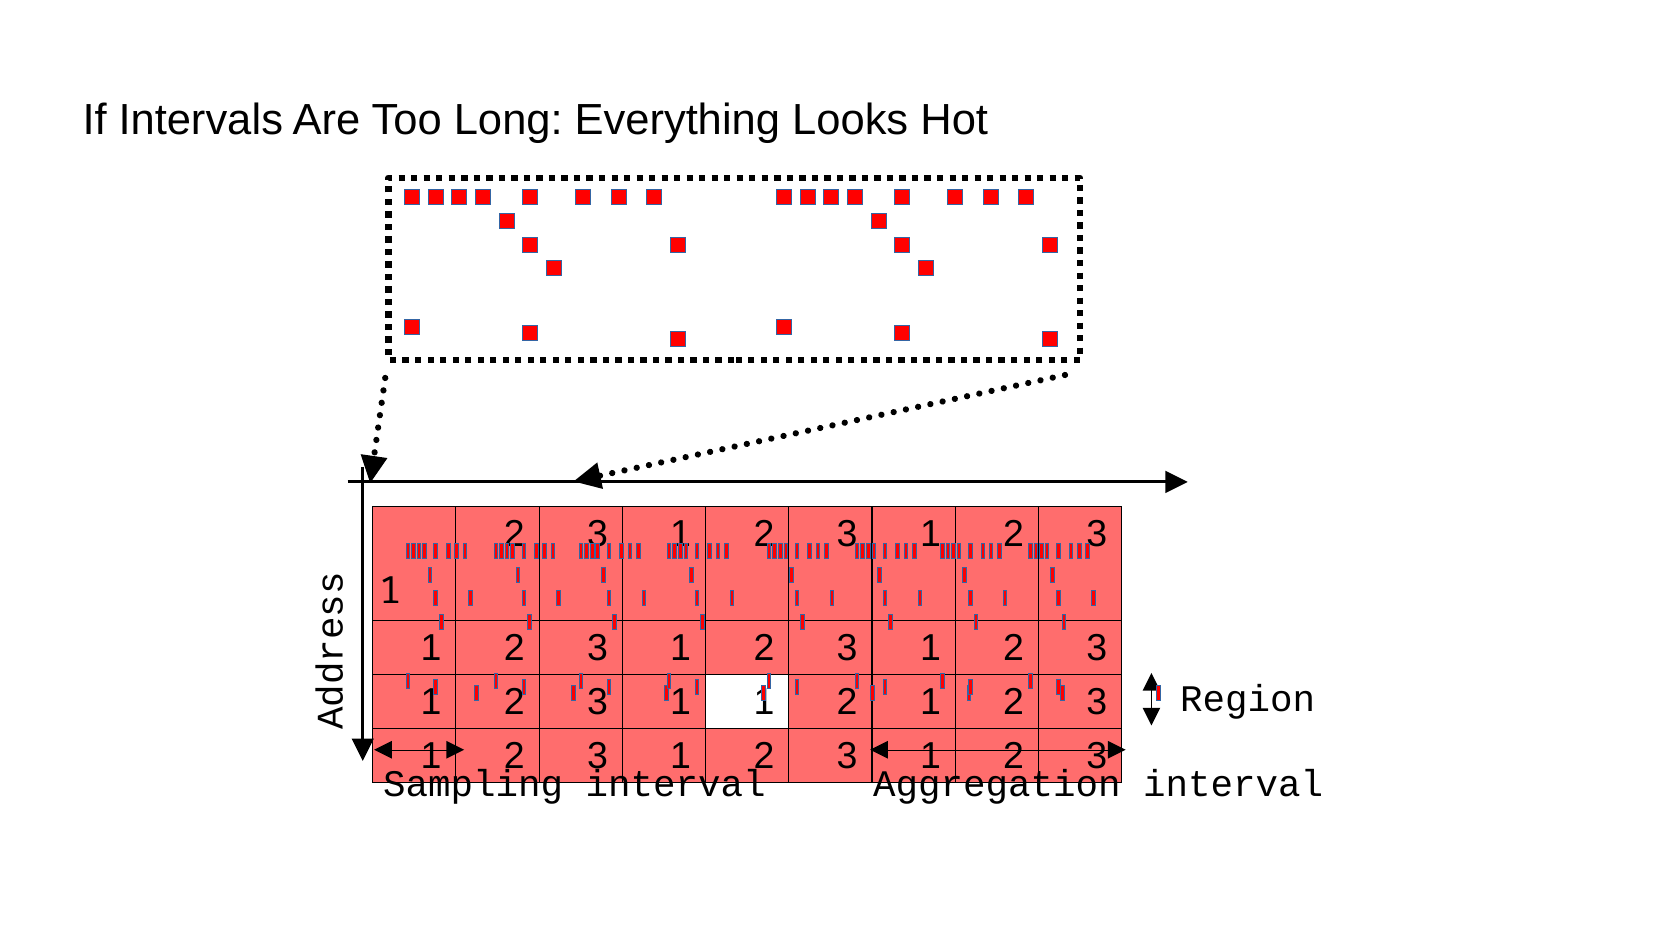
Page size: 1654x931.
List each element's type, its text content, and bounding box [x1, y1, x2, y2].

text_box [866, 543, 871, 559]
text_box [1039, 543, 1044, 559]
text_box [584, 543, 589, 559]
text_box [918, 260, 934, 276]
table_cell 3 [540, 675, 622, 728]
text_box Aggregation interval [858, 757, 1339, 816]
text_box [860, 543, 865, 559]
text_box [411, 543, 416, 559]
text_box [542, 543, 547, 559]
text_box [689, 567, 694, 583]
text_box [767, 543, 771, 559]
text_box [664, 673, 671, 701]
text_box [1069, 543, 1073, 559]
text_box [789, 567, 794, 583]
table_header 2 [956, 507, 1038, 620]
text_box [612, 614, 617, 630]
text_box [1156, 685, 1161, 701]
text_box Address [304, 539, 404, 745]
text_box [795, 543, 799, 559]
text_box [823, 189, 839, 205]
text_box [1003, 590, 1007, 606]
text_box [784, 543, 788, 559]
text_box [451, 189, 467, 205]
text_box [983, 189, 999, 205]
table_cell 1 [392, 729, 455, 750]
table_cell 2 [956, 729, 1038, 750]
text_box [695, 543, 699, 559]
text_box [494, 673, 498, 689]
text_box [590, 543, 600, 559]
text_box [824, 543, 829, 559]
text_box [776, 319, 792, 335]
table_cell 3 [1039, 751, 1100, 757]
text_box [1050, 567, 1055, 583]
text_box [433, 679, 438, 695]
text_box [1091, 590, 1096, 606]
text_box [716, 543, 720, 559]
text_box [646, 189, 662, 205]
text_box [684, 543, 688, 559]
table_cell 2 [1017, 751, 1038, 757]
text_box [707, 543, 712, 559]
text_box [1034, 543, 1038, 559]
text_box [1028, 543, 1033, 559]
text_box [967, 679, 973, 701]
text_box [981, 543, 985, 559]
text_box [912, 543, 917, 559]
text_box [883, 679, 887, 695]
text_box [1042, 237, 1058, 253]
text_box [428, 189, 444, 205]
text_box [1042, 331, 1058, 347]
table_cell 1 [623, 621, 705, 674]
table_header 3 [540, 507, 622, 620]
text_box [1077, 543, 1082, 559]
text_box [522, 237, 538, 253]
table_cell 1 [873, 752, 882, 757]
table_cell 1 [623, 675, 705, 728]
text_box [579, 673, 583, 689]
text_box [667, 543, 671, 559]
text_box [494, 543, 498, 559]
text_box [800, 189, 816, 205]
table_header 2 [456, 507, 539, 620]
text_box [895, 543, 900, 559]
table_cell 1 [706, 675, 788, 728]
text_box [454, 543, 459, 559]
table_header 1 [373, 507, 455, 620]
table_cell 3 [789, 729, 871, 782]
table_cell 1 [888, 751, 929, 757]
text_box [1085, 543, 1090, 559]
text_box [551, 543, 555, 559]
table_cell 2 [706, 729, 788, 782]
table_cell 1 [873, 675, 955, 728]
text_box [499, 543, 504, 559]
text_box [516, 567, 520, 583]
text_box [730, 590, 734, 606]
table_cell 1 [873, 621, 955, 674]
text_box [468, 590, 473, 606]
text_box [522, 189, 538, 205]
text_box [1056, 590, 1061, 606]
text_box [534, 543, 539, 559]
text_box [778, 543, 783, 559]
text_box [628, 543, 632, 559]
text_box [446, 543, 451, 559]
text_box [855, 673, 859, 689]
text_box [522, 543, 526, 559]
text_box [871, 213, 887, 229]
text_box [575, 189, 591, 205]
text_box [404, 319, 420, 335]
text_box [888, 614, 893, 630]
text_box [475, 189, 491, 205]
text_box [847, 189, 863, 205]
table_cell 2 [706, 621, 788, 674]
text_box [406, 543, 410, 559]
table_cell 2 [956, 751, 1018, 757]
text_box [417, 543, 421, 559]
text_box [946, 543, 950, 559]
text_box [404, 189, 420, 205]
text_box [505, 543, 509, 559]
table_cell 3 [540, 621, 622, 674]
text_box [772, 543, 777, 559]
text_box [872, 543, 876, 559]
text_box [947, 189, 963, 205]
table_cell 1 [392, 751, 429, 757]
text_box [894, 325, 910, 341]
text_box [474, 685, 479, 701]
text_box [883, 543, 887, 559]
text_box [761, 685, 766, 701]
text_box [940, 673, 945, 689]
text_box [463, 543, 467, 559]
table_cell 3 [1039, 675, 1121, 728]
text_box [795, 679, 799, 695]
text_box [522, 590, 526, 606]
text_box [499, 213, 515, 229]
text_box [767, 673, 771, 689]
table_cell 2 [456, 729, 539, 757]
text_box [522, 325, 538, 341]
text_box [406, 673, 410, 689]
text_box [918, 590, 922, 606]
text_box [962, 567, 967, 583]
text_box Sampling interval [368, 757, 781, 816]
text_box [433, 590, 438, 606]
text_box [883, 590, 887, 606]
text_box [830, 590, 834, 606]
table_cell 3 [1100, 751, 1107, 757]
table_cell 2 [789, 675, 871, 728]
text_box [670, 331, 686, 347]
text_box [807, 543, 812, 559]
text_box [571, 685, 576, 701]
text_box [776, 189, 792, 205]
text_box [940, 543, 945, 559]
text_box [989, 543, 993, 559]
table_cell 1 [933, 751, 955, 757]
table_header 2 [706, 507, 788, 620]
text_box [1045, 543, 1049, 559]
text_box [510, 543, 515, 559]
text_box [556, 590, 561, 606]
text_box [678, 543, 683, 559]
table_cell 2 [456, 675, 539, 728]
text_box [619, 543, 624, 559]
table_cell 1 [404, 675, 455, 728]
text_box [546, 260, 562, 276]
table_cell 1 [623, 729, 705, 757]
text_box [611, 189, 627, 205]
text_box [607, 590, 611, 606]
text_box [428, 567, 432, 583]
text_box [974, 614, 978, 630]
text_box [855, 543, 859, 559]
text_box [724, 543, 729, 559]
text_box [695, 679, 699, 695]
text_box [422, 543, 427, 559]
text_box [672, 543, 677, 559]
text_box [439, 614, 444, 630]
table_header 3 [1039, 507, 1121, 620]
text_box [968, 590, 973, 606]
table_header 1 [623, 507, 705, 620]
text_box [700, 614, 705, 630]
text_box [1056, 543, 1061, 559]
text_box [601, 567, 606, 583]
text_box [1018, 189, 1034, 205]
table_header 1 [873, 507, 955, 620]
table_cell 2 [956, 675, 1038, 728]
table_cell 3 [789, 621, 871, 674]
text_box [904, 543, 908, 559]
table_header 3 [789, 507, 871, 620]
text_box [522, 679, 526, 695]
text_box [607, 679, 611, 695]
table_cell 1 [873, 729, 955, 750]
table_cell 3 [1039, 621, 1121, 674]
text_box [957, 543, 961, 559]
text_box [695, 590, 699, 606]
text_box [1062, 614, 1066, 630]
text_box [997, 543, 1002, 559]
text_box [877, 567, 882, 583]
text_box [968, 543, 973, 559]
table_cell 2 [956, 621, 1038, 674]
text_box [1028, 673, 1033, 689]
text_box [795, 590, 799, 606]
text_box [642, 590, 646, 606]
text_box [636, 543, 641, 559]
text_box [816, 543, 820, 559]
text_box [870, 685, 875, 701]
table_cell 3 [540, 729, 622, 757]
table_cell 1 [373, 745, 386, 757]
text_box [527, 614, 532, 630]
text_box [670, 237, 686, 253]
text_box [951, 543, 956, 559]
table_cell 2 [456, 621, 539, 674]
text_box [894, 237, 910, 253]
text_box [1056, 679, 1065, 701]
title If Intervals Are Too Long: Everything Looks Hot [82, 81, 1571, 157]
text_box [579, 543, 583, 559]
text_box Region [1165, 672, 1331, 731]
text_box [607, 543, 611, 559]
table_cell 3 [1039, 729, 1121, 750]
text_box [894, 189, 910, 205]
text_box [800, 614, 805, 630]
table_cell 1 [433, 751, 446, 757]
text_box [433, 543, 438, 559]
table_cell 1 [404, 621, 455, 674]
